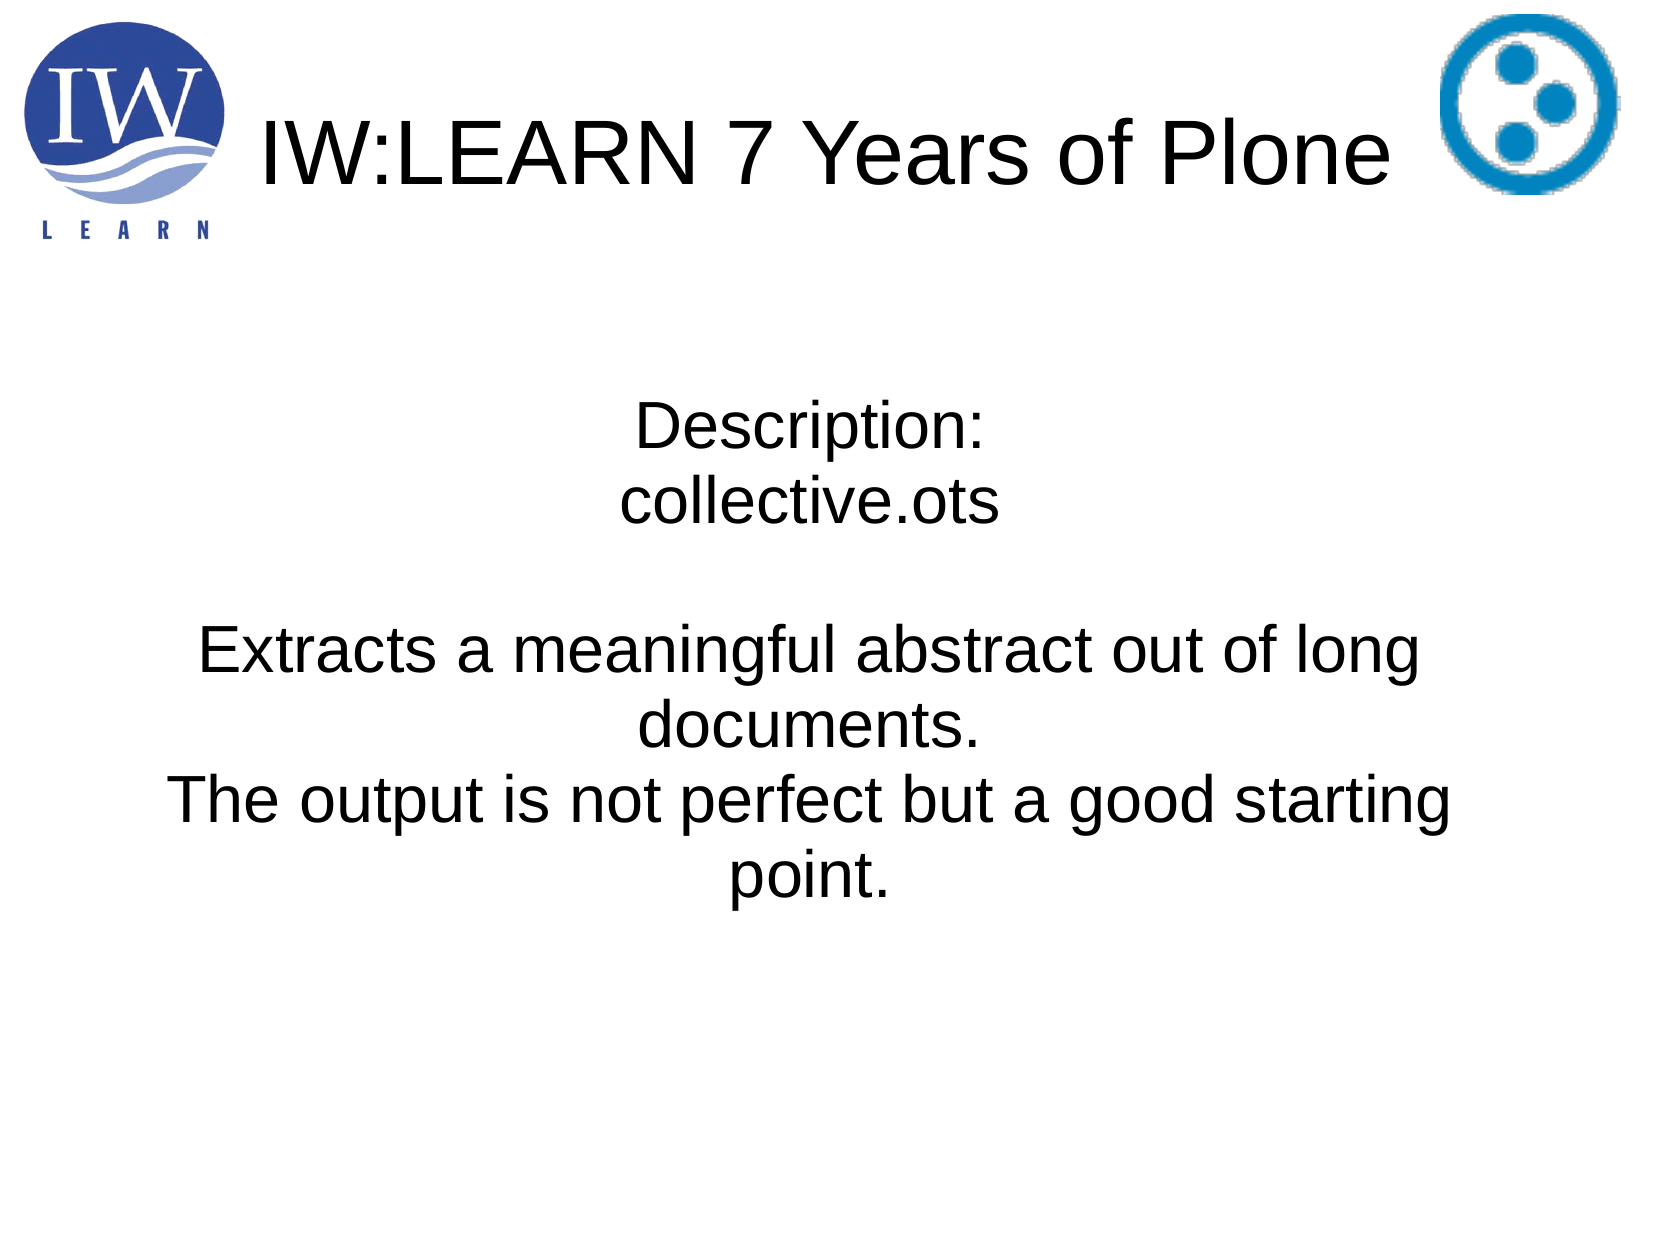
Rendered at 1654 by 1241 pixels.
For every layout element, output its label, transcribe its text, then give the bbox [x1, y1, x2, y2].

picture [1440, 117, 1516, 196]
title IW:LEARN 7 Years of Plone [241, 49, 1571, 257]
picture [1440, 14, 1515, 90]
subtitle Description: collective.ots Extracts a meaningful abstract out of long documents. The output is not perfect but a good starting point. [82, 290, 1538, 1010]
picture [1455, 29, 1601, 178]
picture [1541, 14, 1621, 196]
picture [6, 7, 241, 257]
